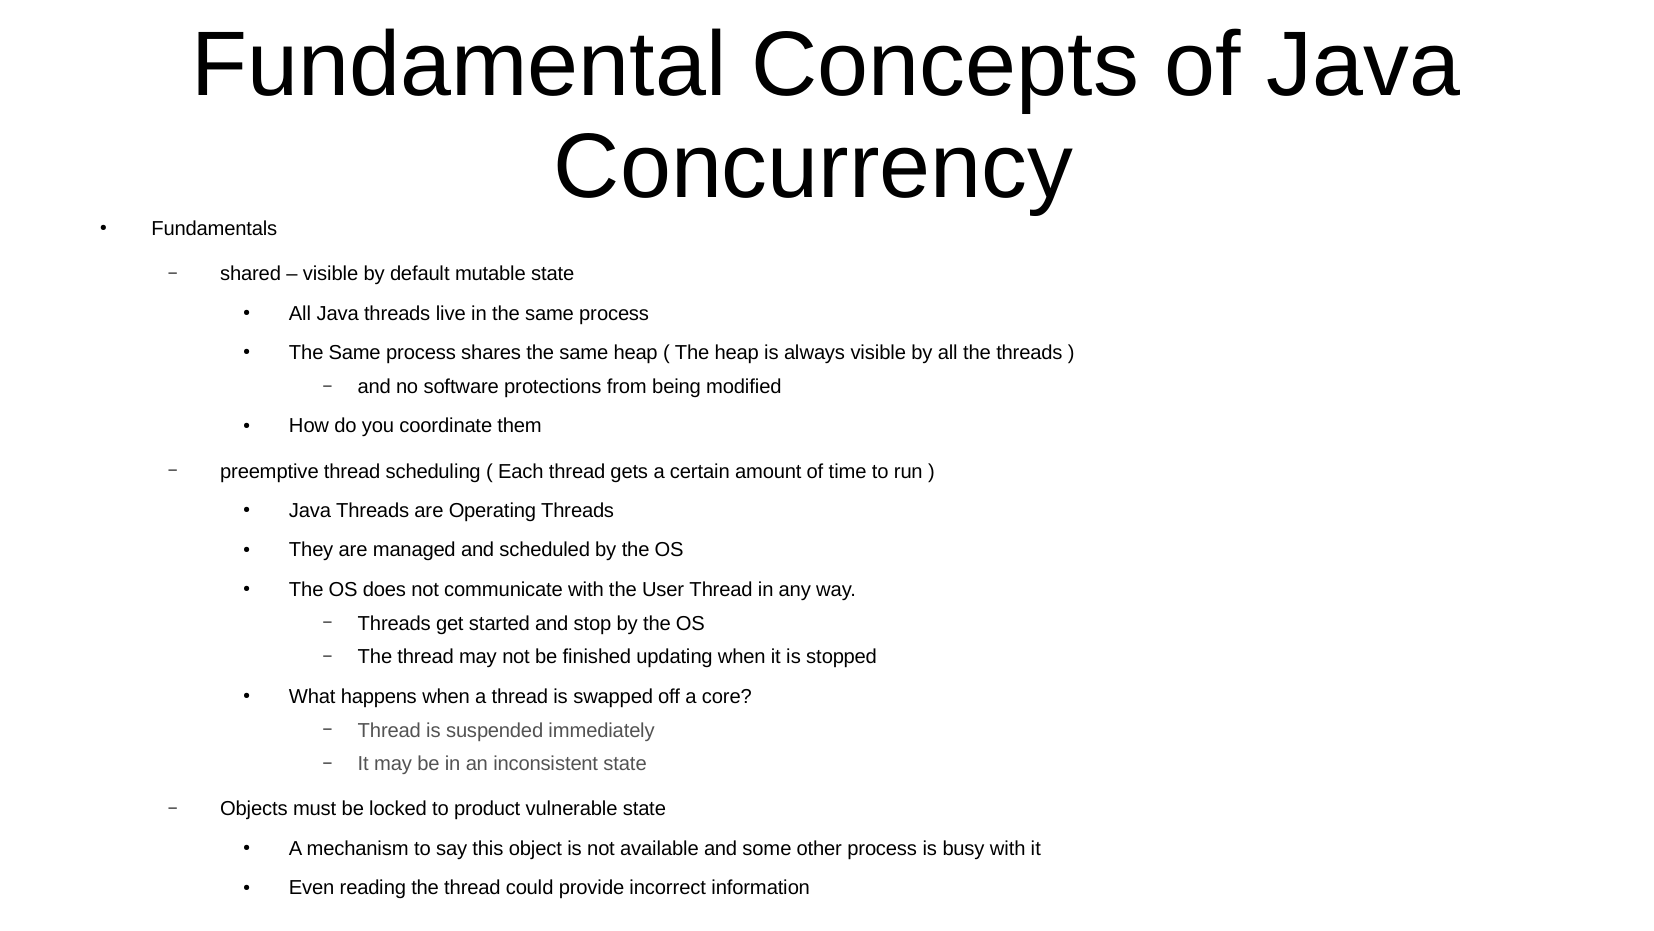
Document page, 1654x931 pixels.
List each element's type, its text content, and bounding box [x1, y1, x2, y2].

title Fundamental Concepts of Java Concurrency [82, 12, 1571, 217]
list Fundamentals shared – visible by default mutable state All Java threads live in the same process The Same process shares the same heap ( The heap is always visible by all the threads ) and no software protections from being modified How do you coordinate them preemptive thread scheduling ( Each thread gets a certain amount of time to run ) Java Threads are Operating Threads They are managed and scheduled by the OS The OS does not communicate with the User Thread in any way. Threads get started and stop by the OS The thread may not be finished updating when it is stopped What happens when a thread is swapped off a core? Thread is suspended immediately It may be in an inconsistent state Objects must be locked to product vulnerable state A mechanism to say this object is not available and some other process is busy with it Even reading the thread could provide incorrect information [82, 217, 1613, 901]
